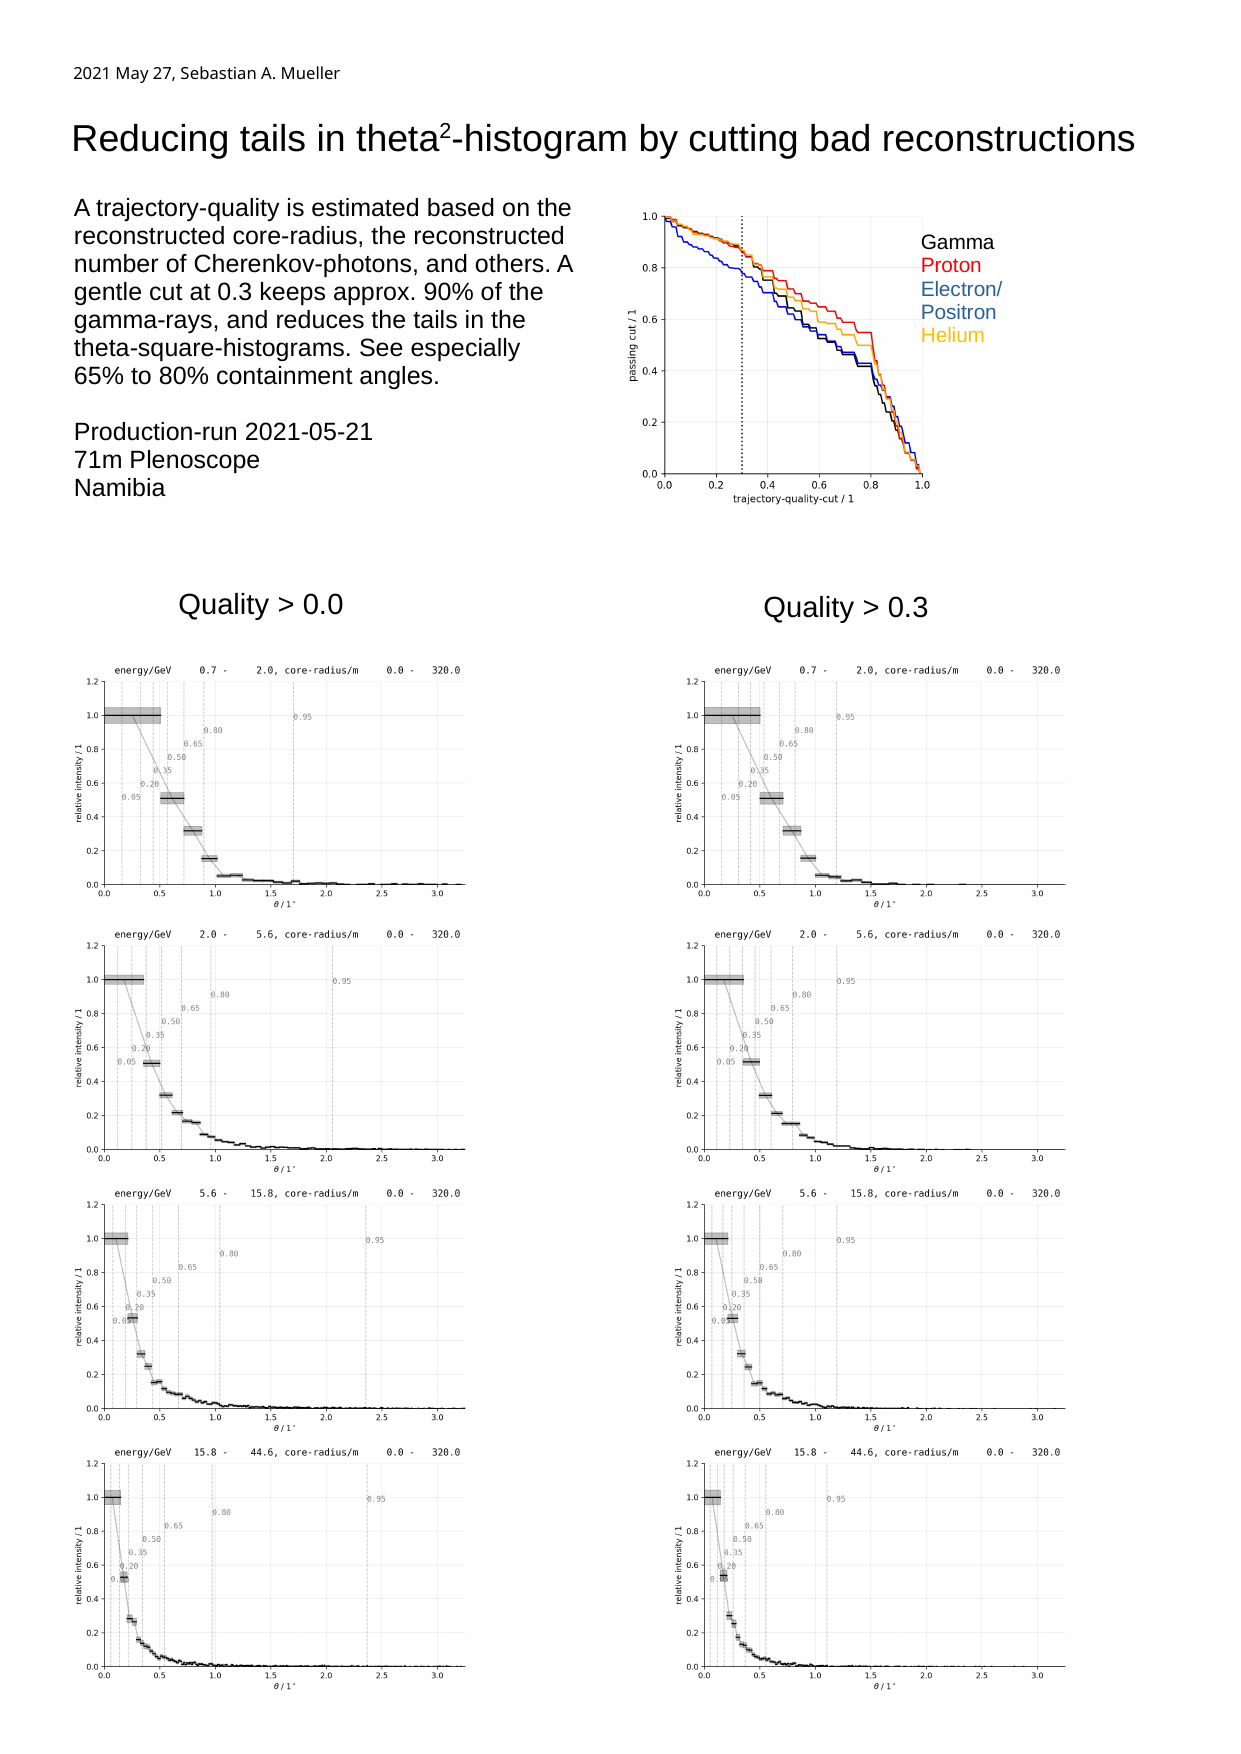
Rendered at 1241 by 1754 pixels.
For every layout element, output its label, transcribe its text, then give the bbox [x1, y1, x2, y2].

text_box 2021 May 27, Sebastian A. Mueller [58, 54, 381, 89]
picture [59, 1184, 510, 1439]
text_box Quality > 0.3 [748, 583, 1019, 632]
text_box Quality > 0.0 [163, 580, 434, 629]
text_box Reducing tails in theta2-histogram by cutting bad reconstructions [56, 109, 1182, 209]
picture [59, 1443, 510, 1697]
picture [659, 661, 1110, 916]
picture [659, 1184, 1110, 1439]
text_box Gamma Proton Electron/Positron Helium [906, 223, 1019, 355]
text_box A trajectory-quality is estimated based on the reconstructed core-radius, the reconstructed number of Cherenkov-photons, and others. A gentle cut at 0.3 keeps approx. 90% of the gamma-rays, and reduces the tails in the theta-square-histograms. See especially 65% to 80% containment angles. Production-run 2021-05-21 71m Plenoscope Namibia [59, 186, 592, 509]
picture [59, 925, 510, 1180]
picture [613, 209, 935, 509]
picture [659, 1443, 1110, 1697]
picture [659, 925, 1110, 1180]
picture [59, 661, 510, 916]
